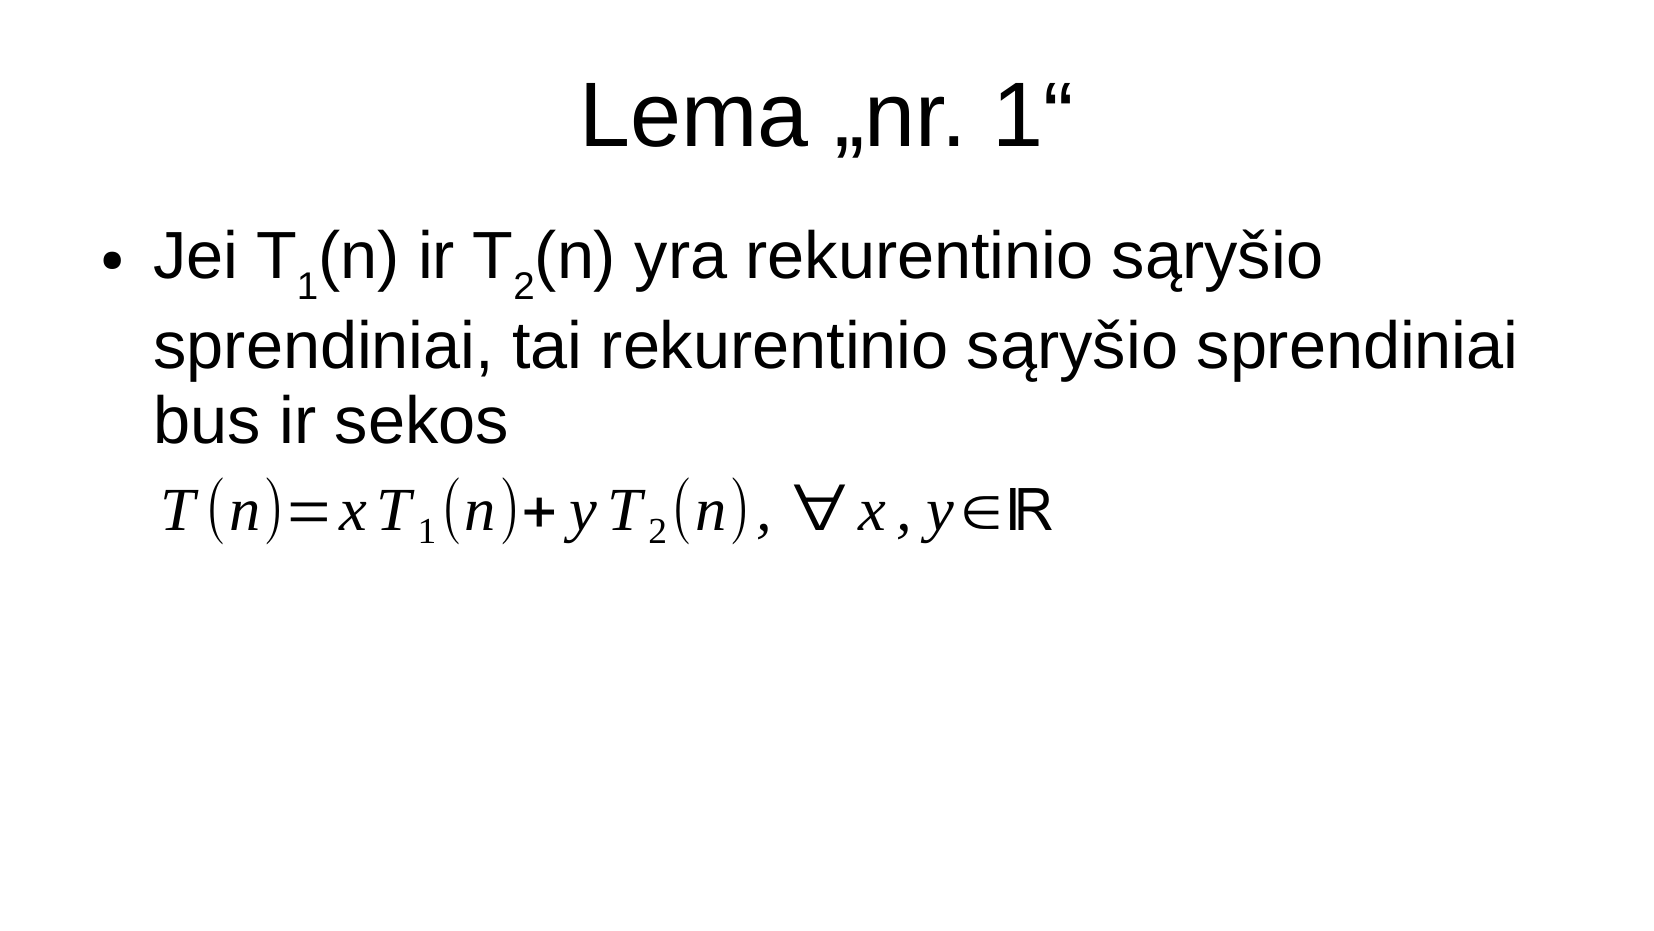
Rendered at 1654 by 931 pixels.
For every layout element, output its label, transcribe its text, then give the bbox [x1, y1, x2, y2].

title Lema „nr. 1“ [82, 37, 1571, 193]
chart [154, 473, 1062, 552]
list Jei T1(n) ir T2(n) yra rekurentinio sąryšio sprendiniai, tai rekurentinio sąryšio sprendiniai bus ir sekos [82, 217, 1571, 758]
